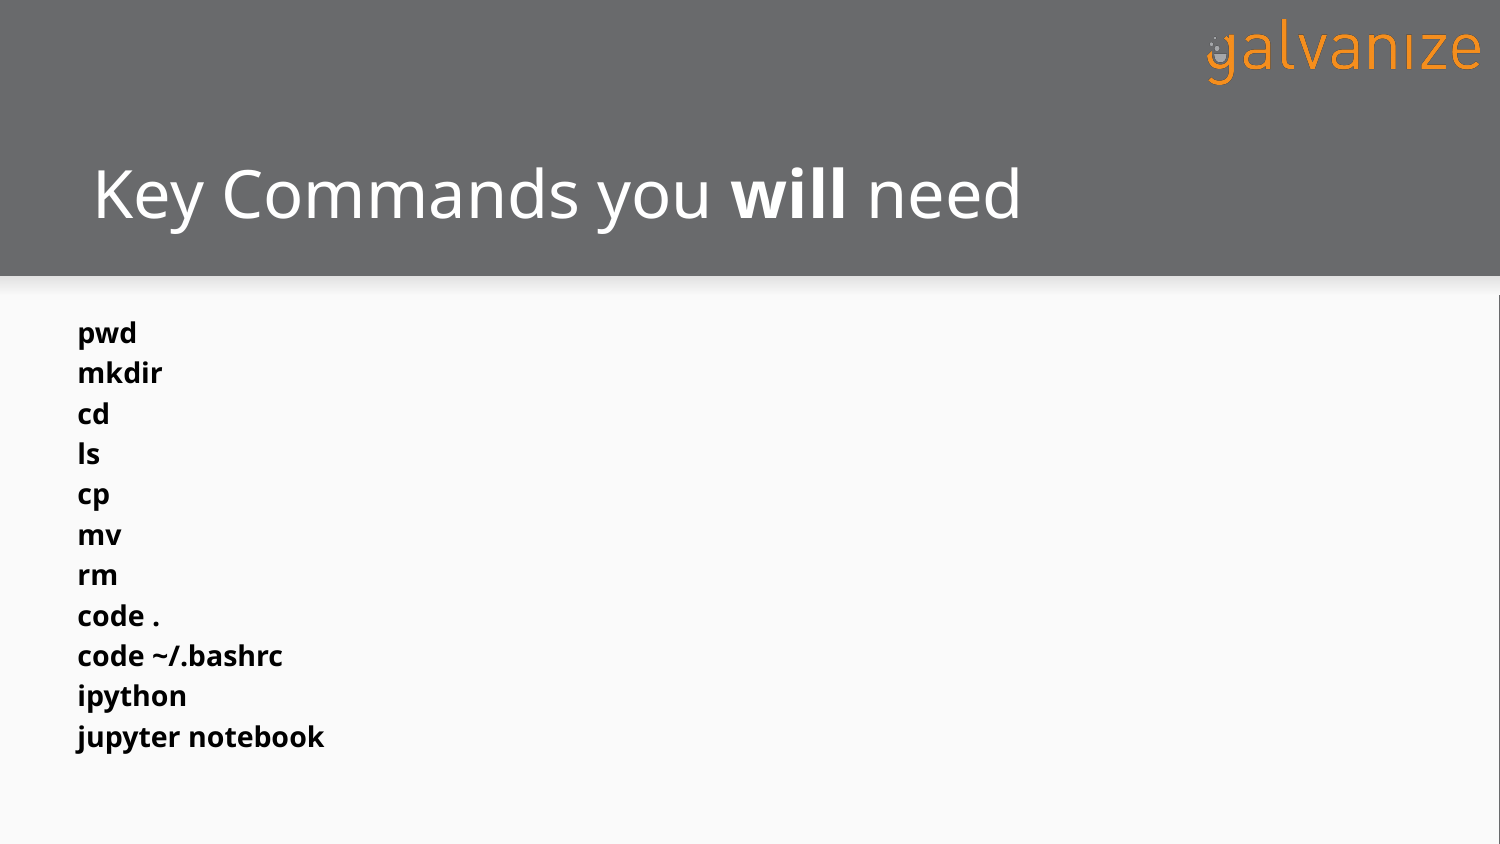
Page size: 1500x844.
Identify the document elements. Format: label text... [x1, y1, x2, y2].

list pwd mkdir cd ls cp mv rm code . code ~/.bashrc ipython jupyter notebook [77, 314, 736, 760]
picture [1207, 19, 1480, 85]
title Key Commands you will need [77, 121, 1427, 248]
